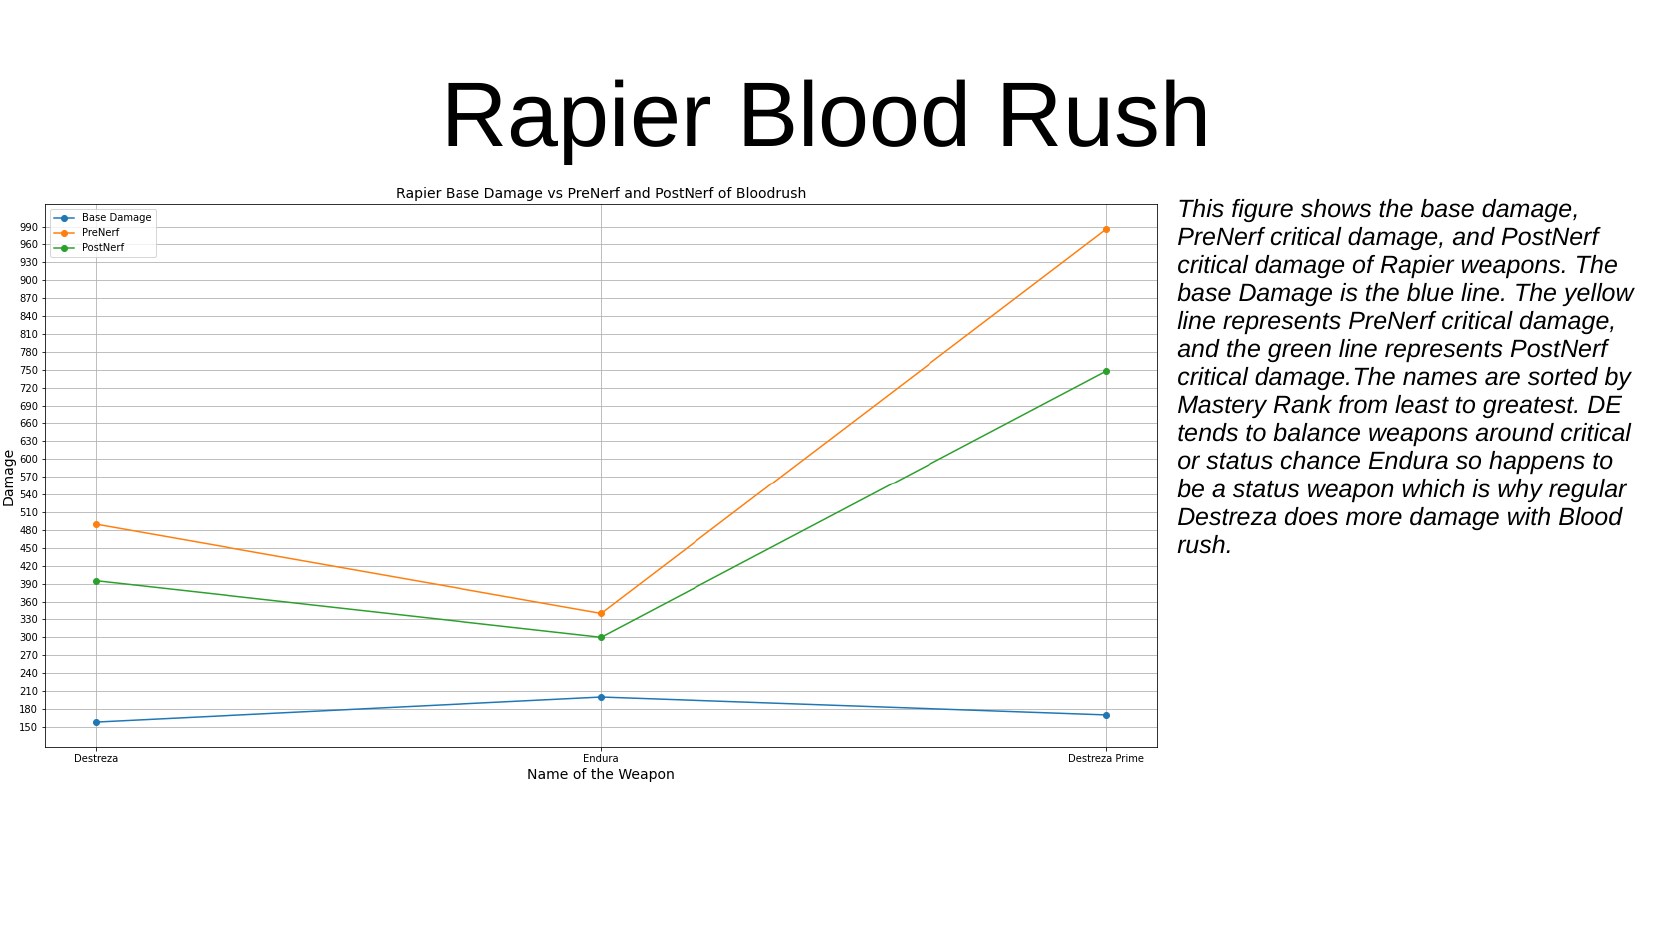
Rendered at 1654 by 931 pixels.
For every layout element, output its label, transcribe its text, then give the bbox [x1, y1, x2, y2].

picture [0, 180, 1163, 788]
text_box This figure shows the base damage, PreNerf critical damage, and PostNerf critical damage of Rapier weapons. The base Damage is the blue line. The yellow line represents PreNerf critical damage, and the green line represents PostNerf critical damage.The names are sorted by Mastery Rank from least to greatest. DE tends to balance weapons around critical or status chance Endura so happens to be a status weapon which is why regular Destreza does more damage with Blood rush. [1162, 187, 1651, 567]
title Rapier Blood Rush [82, 37, 1571, 187]
